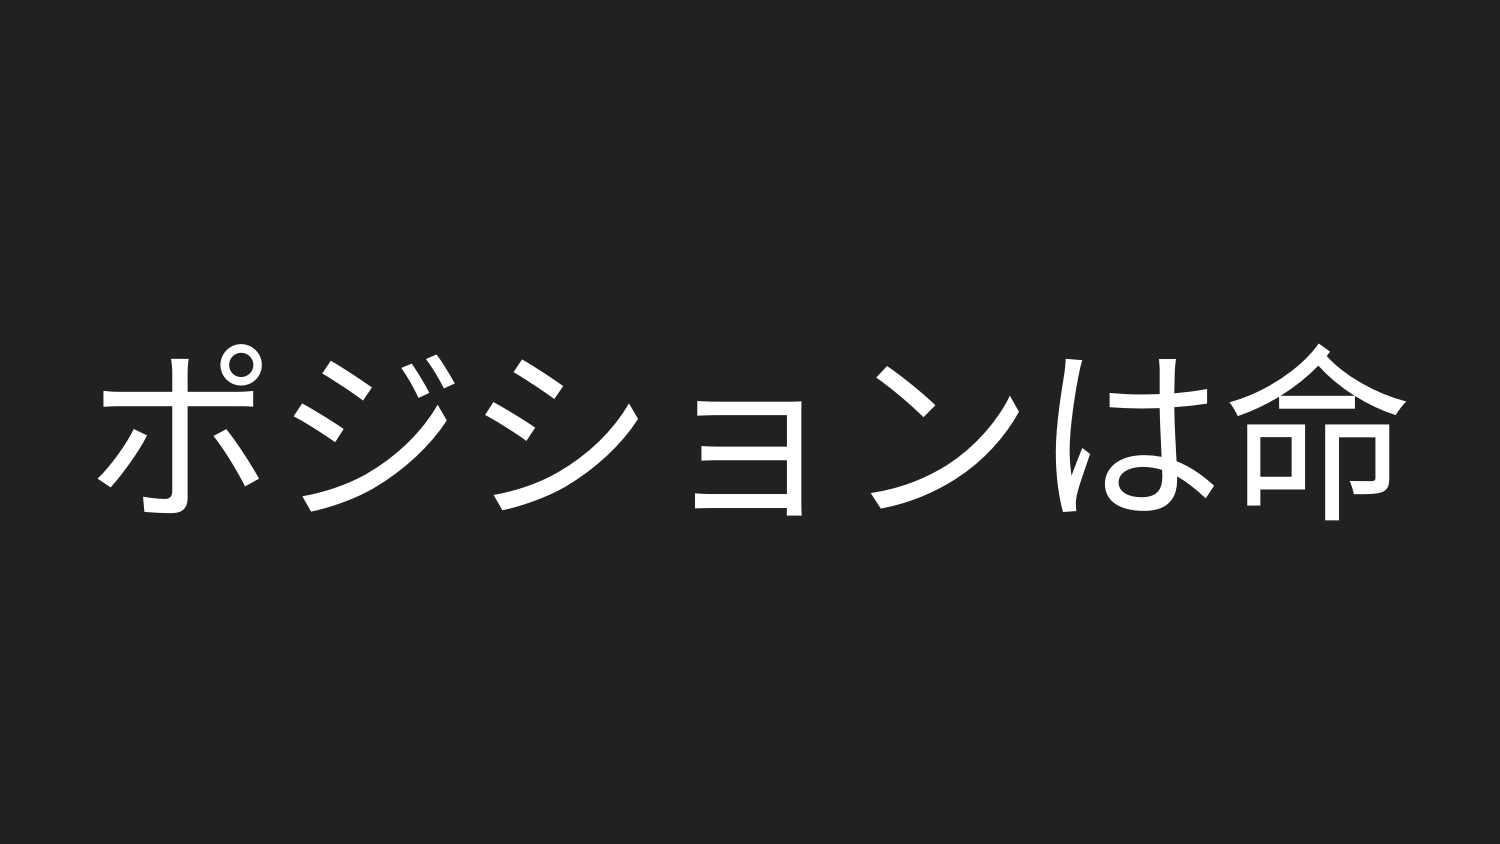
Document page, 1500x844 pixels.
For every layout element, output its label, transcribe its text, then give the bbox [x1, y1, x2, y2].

list ポジションは命 [51, 75, 1449, 750]
